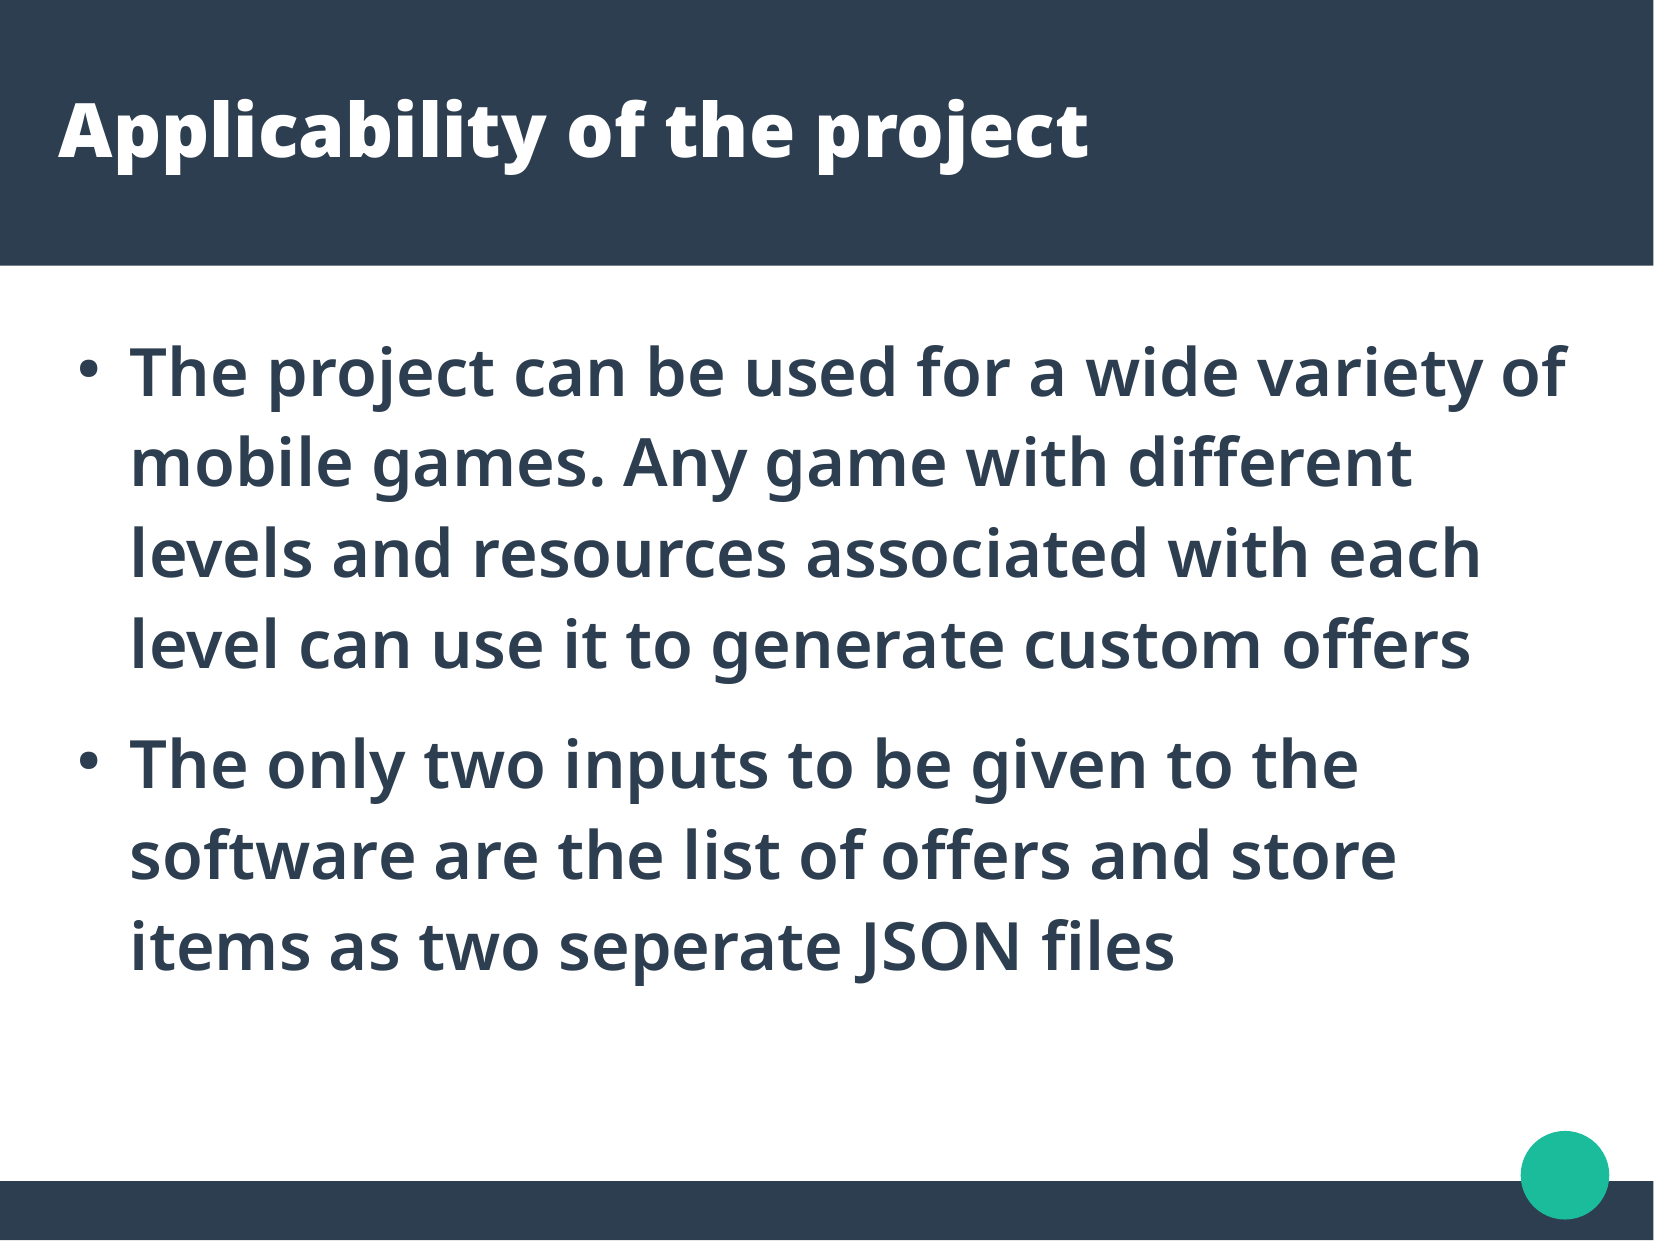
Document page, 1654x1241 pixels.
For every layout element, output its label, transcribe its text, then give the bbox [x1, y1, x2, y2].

title Applicability of the project [59, 49, 1595, 207]
list The project can be used for a wide variety of mobile games. Any game with different levels and resources associated with each level can use it to generate custom offers The only two inputs to be given to the software are the list of offers and store items as two seperate JSON files [59, 324, 1595, 1152]
